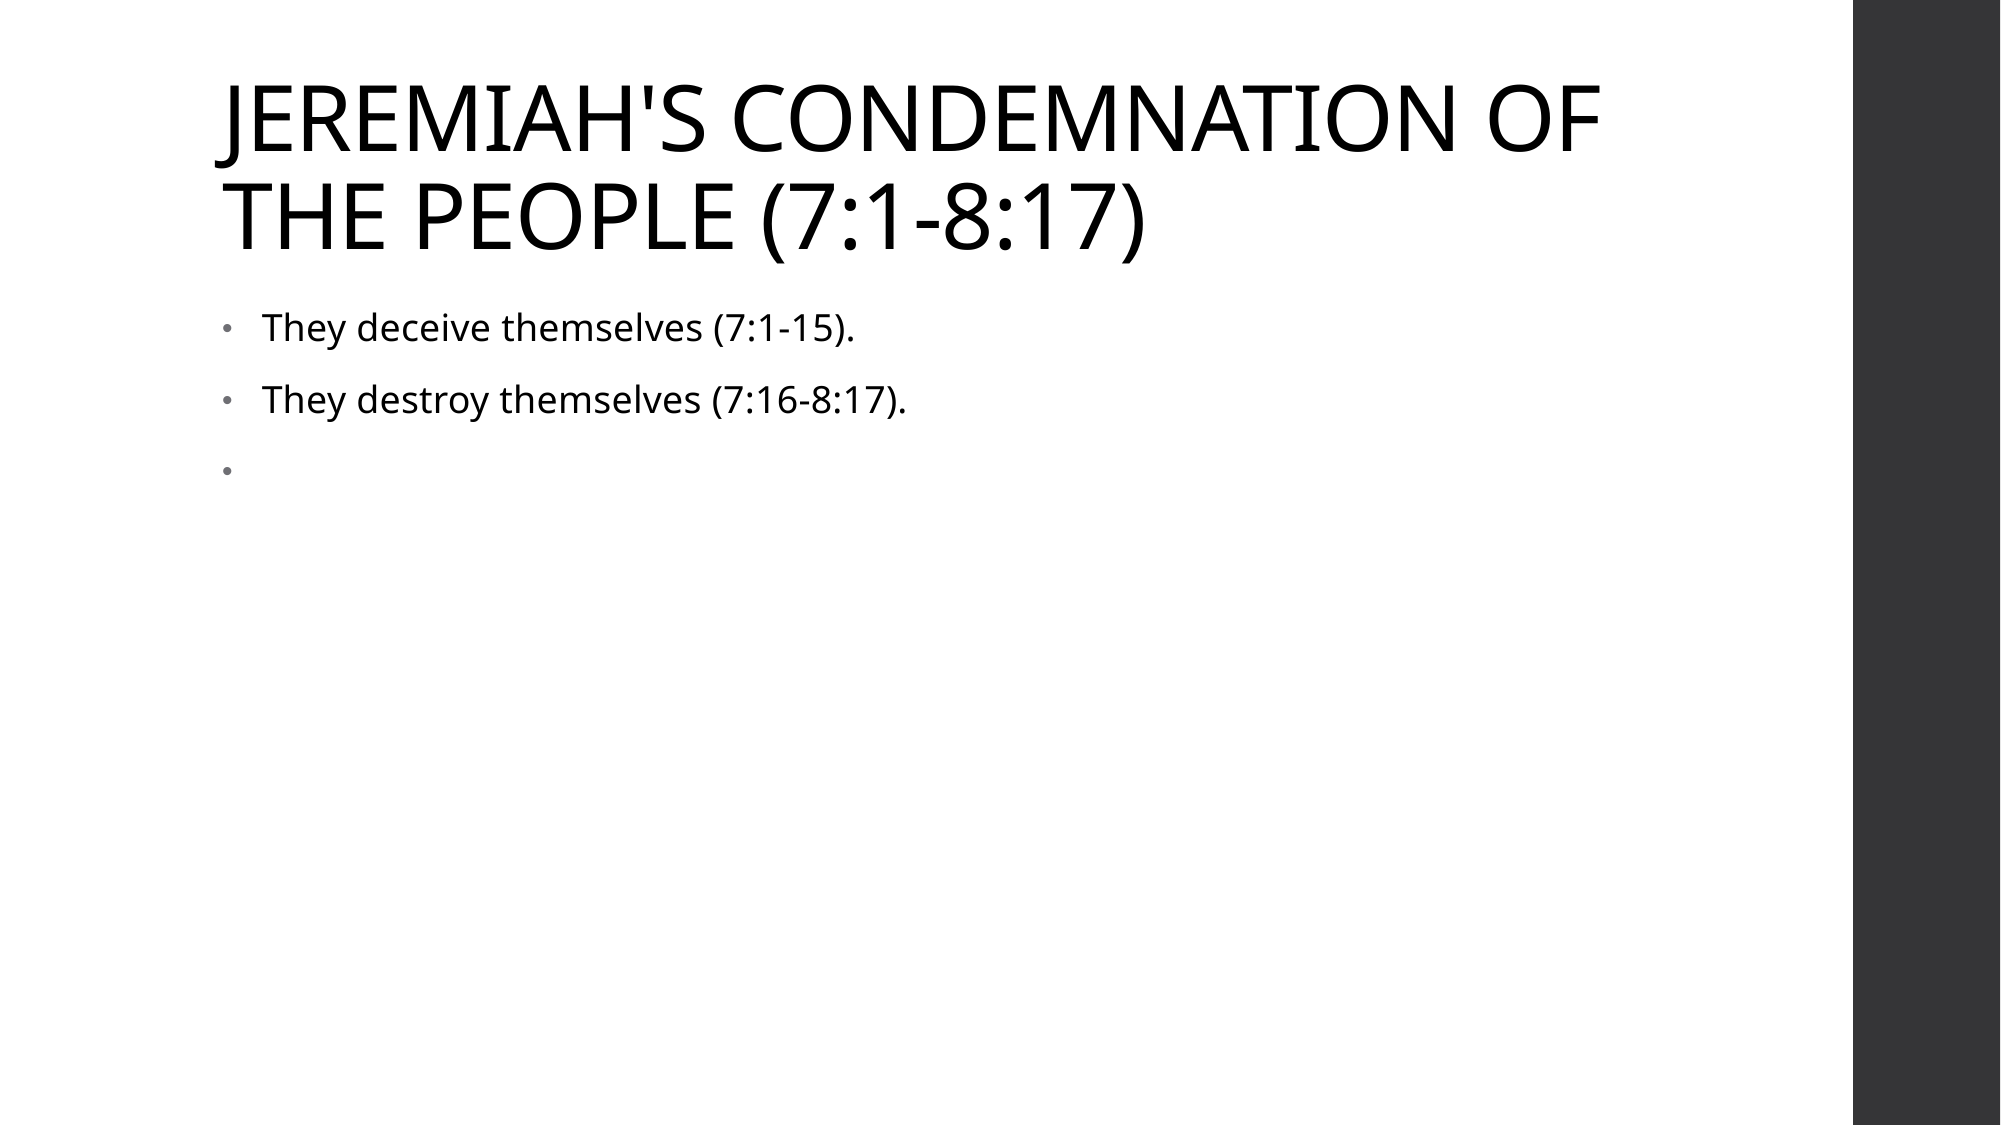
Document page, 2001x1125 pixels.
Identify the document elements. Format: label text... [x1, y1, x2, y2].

list They deceive themselves (7:1-15). They destroy themselves (7:16-8:17). [206, 299, 1617, 1014]
title JEREMIAH'S CONDEMNATION OF THE PEOPLE (7:1-8:17) [206, 60, 1797, 278]
